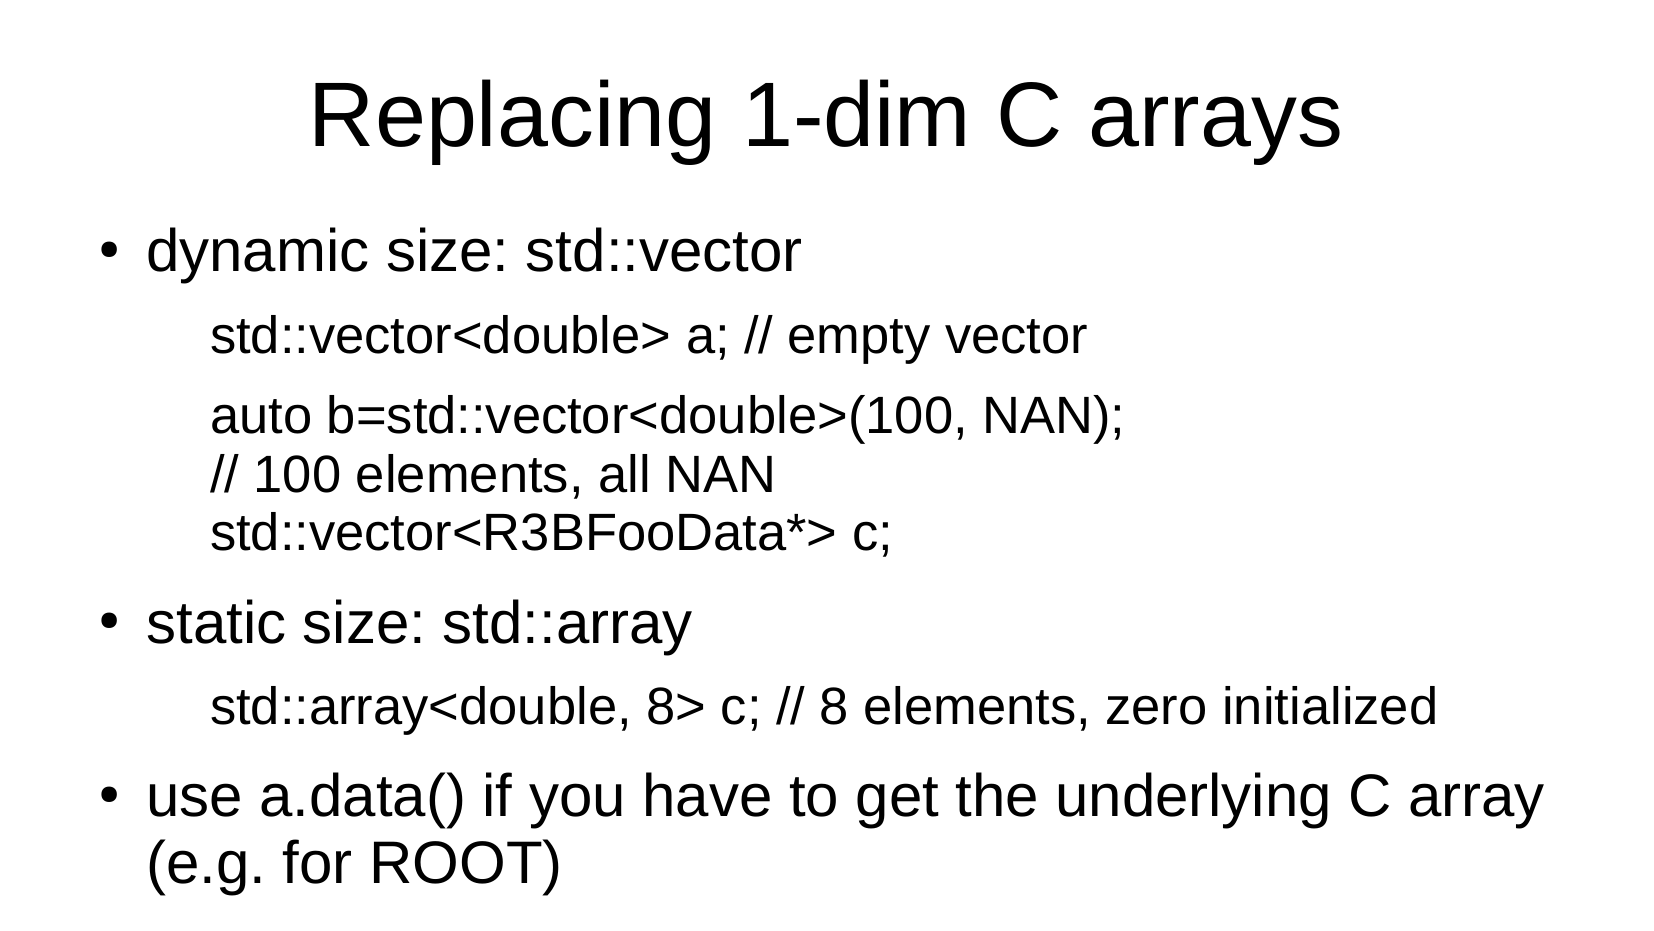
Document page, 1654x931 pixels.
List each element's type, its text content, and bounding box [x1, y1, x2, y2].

list dynamic size: std::vector std::vector<double> a; // empty vector auto b=std::vector<double>(100, NAN); // 100 elements, all NAN std::vector<R3BFooData*> c; static size: std::array std::array<double, 8> c; // 8 elements, zero initialized use a.data() if you have to get the underlying C array (e.g. for ROOT) [82, 217, 1654, 901]
title Replacing 1-dim C arrays [82, 37, 1571, 193]
